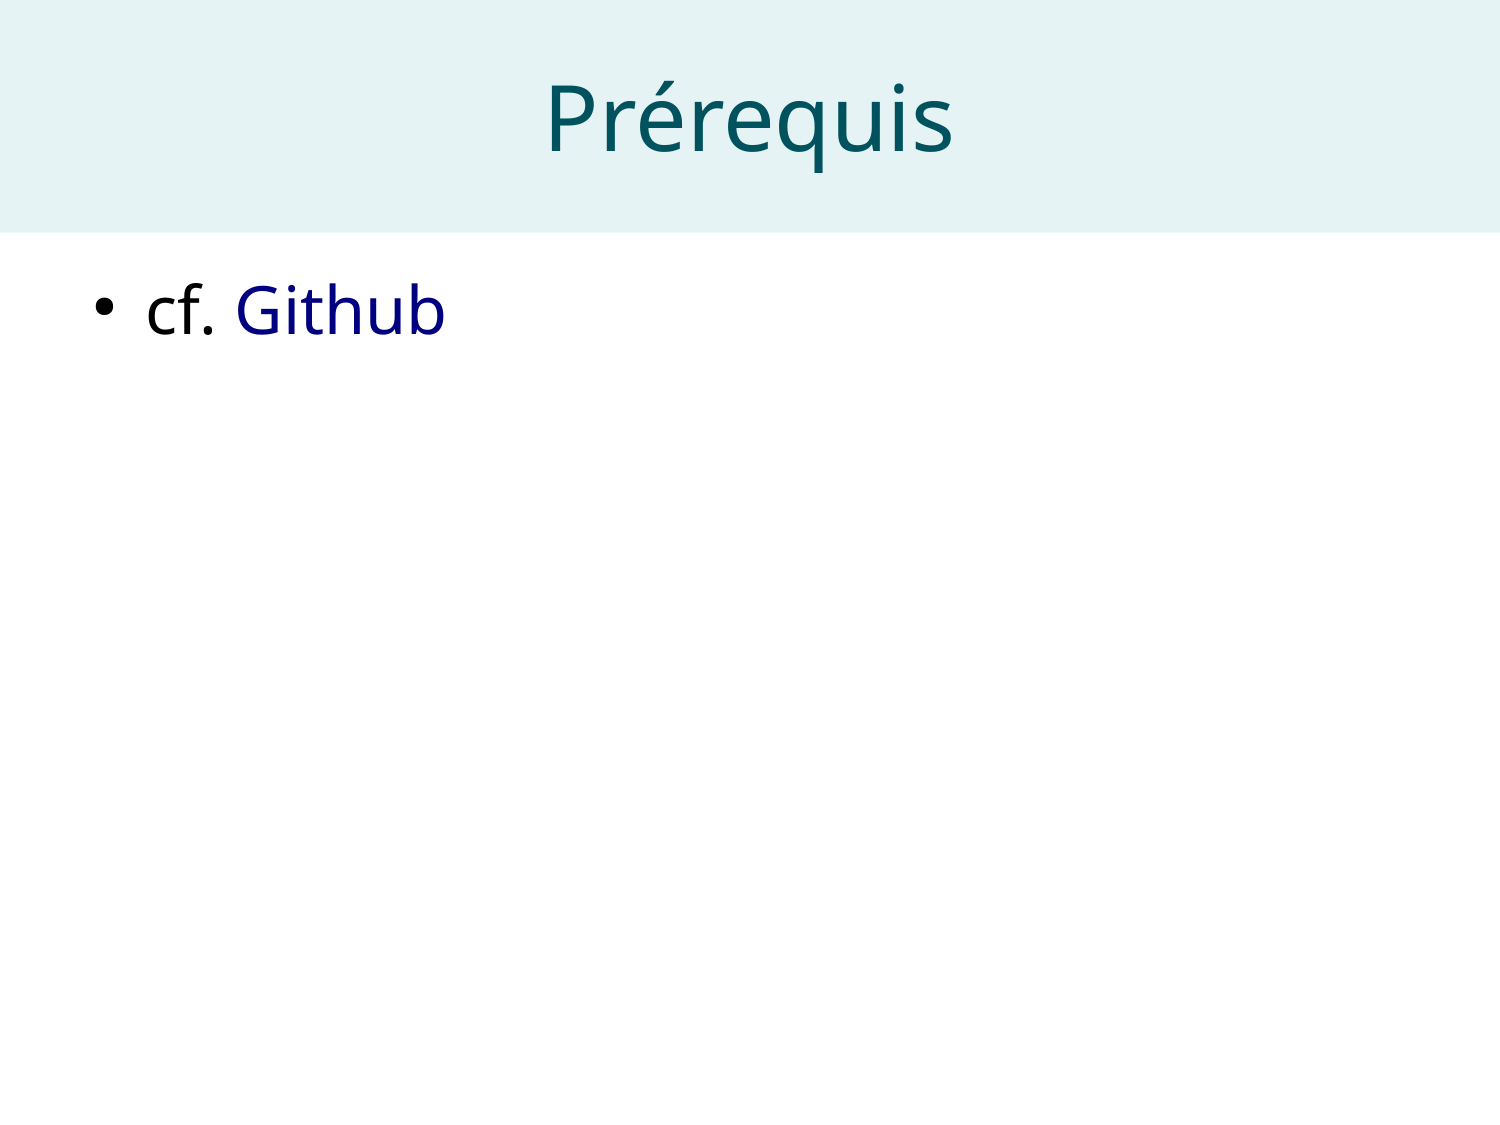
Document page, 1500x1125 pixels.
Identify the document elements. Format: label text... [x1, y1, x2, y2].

title Prérequis [0, 0, 1500, 233]
list cf. Github [75, 263, 1425, 1063]
